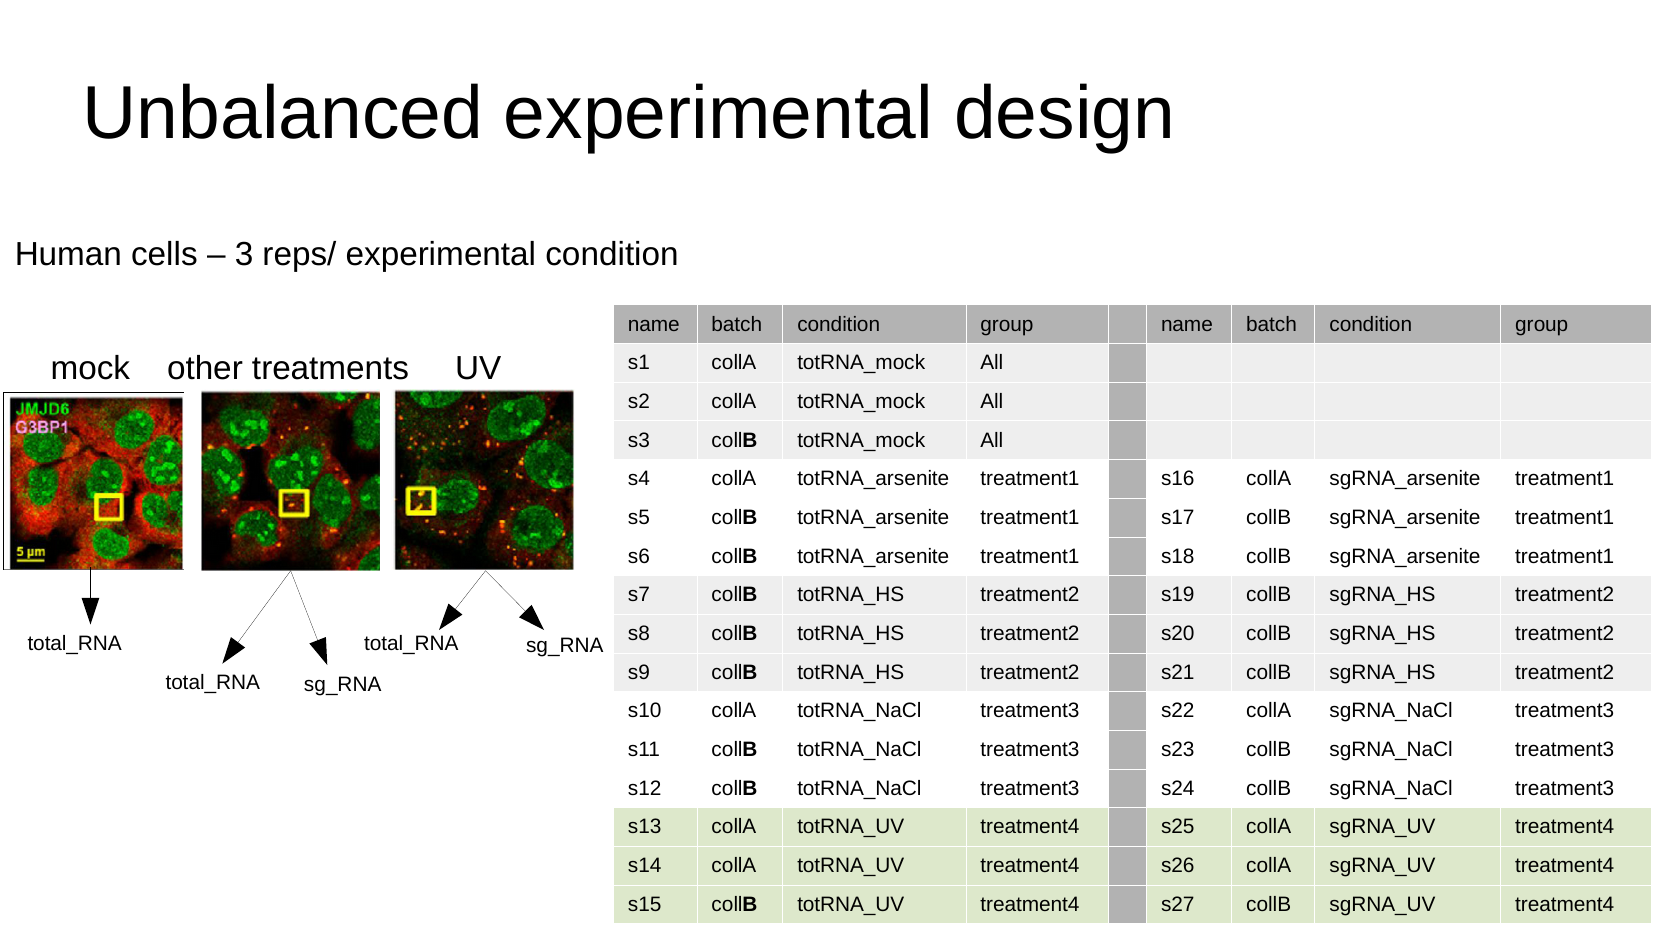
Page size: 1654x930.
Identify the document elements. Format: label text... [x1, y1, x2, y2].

table_cell [1109, 692, 1146, 730]
table_cell treatment3 [967, 731, 1108, 769]
table_cell All [967, 344, 1108, 382]
table_cell s12 [614, 770, 697, 807]
table_cell sgRNA_UV [1315, 886, 1500, 923]
table_cell [1109, 421, 1146, 459]
table_cell [1501, 383, 1651, 420]
table_cell treatment2 [1501, 654, 1651, 691]
table_cell treatment4 [1501, 886, 1651, 923]
table_cell totRNA_UV [783, 886, 966, 923]
table_cell totRNA_mock [783, 421, 966, 459]
table_cell [1315, 383, 1500, 420]
text_box total_RNA [12, 624, 169, 686]
table_cell treatment3 [967, 770, 1108, 807]
table_cell s23 [1147, 731, 1231, 769]
picture [201, 399, 380, 571]
table_cell s8 [614, 615, 697, 653]
text_box sg_RNA [511, 625, 613, 688]
table_cell collB [698, 731, 782, 769]
table_cell collA [698, 847, 782, 885]
table_cell treatment2 [967, 576, 1108, 614]
table_cell sgRNA_arsenite [1315, 460, 1500, 498]
table_cell s6 [614, 538, 697, 575]
table_cell sgRNA_UV [1315, 847, 1500, 885]
table_cell [1109, 770, 1146, 807]
table_cell [1147, 421, 1231, 459]
table_cell collB [1232, 576, 1314, 614]
table_cell totRNA_UV [783, 808, 966, 846]
table_cell collB [1232, 615, 1314, 653]
table_cell treatment2 [967, 654, 1108, 691]
table_cell [1147, 383, 1231, 420]
picture [3, 392, 184, 571]
text_box total_RNA [349, 624, 506, 686]
table_cell treatment1 [967, 499, 1108, 537]
text_box mock other treatments UV [35, 341, 604, 399]
table_cell [1109, 615, 1146, 653]
table_cell [1109, 808, 1146, 846]
table_header [1109, 305, 1146, 343]
table_cell sgRNA_HS [1315, 576, 1500, 614]
table_header group [967, 305, 1108, 343]
table_cell s22 [1147, 692, 1231, 730]
table_cell All [967, 421, 1108, 459]
table_cell [1109, 383, 1146, 420]
table_cell sgRNA_arsenite [1315, 538, 1500, 575]
table_cell [1315, 421, 1500, 459]
table_cell s27 [1147, 886, 1231, 923]
table_cell [1232, 383, 1314, 420]
text_box total_RNA [150, 663, 307, 726]
table_cell treatment4 [967, 886, 1108, 923]
table_cell s24 [1147, 770, 1231, 807]
table_cell totRNA_NaCl [783, 731, 966, 769]
table_cell totRNA_HS [783, 615, 966, 653]
table_cell [1232, 344, 1314, 382]
table_cell s1 [614, 344, 697, 382]
table_cell sgRNA_HS [1315, 615, 1500, 653]
table_cell collA [698, 808, 782, 846]
table_cell s4 [614, 460, 697, 498]
table_cell totRNA_HS [783, 576, 966, 614]
table_cell totRNA_arsenite [783, 460, 966, 498]
table_cell s16 [1147, 460, 1231, 498]
table_cell collA [698, 460, 782, 498]
table_cell [1109, 576, 1146, 614]
table_cell [1109, 847, 1146, 885]
table_cell [1232, 421, 1314, 459]
table_cell s21 [1147, 654, 1231, 691]
table_cell s19 [1147, 576, 1231, 614]
table_cell collB [698, 886, 782, 923]
table_cell totRNA_mock [783, 344, 966, 382]
table_cell s9 [614, 654, 697, 691]
table_cell [1109, 499, 1146, 537]
table_cell s5 [614, 499, 697, 537]
table_cell [1109, 731, 1146, 769]
table_cell collB [1232, 499, 1314, 537]
table_cell treatment4 [1501, 847, 1651, 885]
table_cell [1147, 344, 1231, 382]
table_cell treatment3 [1501, 692, 1651, 730]
table_cell totRNA_UV [783, 847, 966, 885]
table_cell collB [1232, 731, 1314, 769]
table_cell [1109, 344, 1146, 382]
table_cell s26 [1147, 847, 1231, 885]
table_cell All [967, 383, 1108, 420]
table_cell treatment1 [967, 538, 1108, 575]
table_cell s3 [614, 421, 697, 459]
table_cell sgRNA_NaCl [1315, 770, 1500, 807]
table_cell s11 [614, 731, 697, 769]
table_header group [1501, 305, 1651, 343]
table_cell collB [1232, 654, 1314, 691]
table_cell treatment4 [1501, 808, 1651, 846]
table_cell treatment3 [1501, 770, 1651, 807]
table_cell [1109, 538, 1146, 575]
table_cell collA [1232, 808, 1314, 846]
table_cell collB [1232, 886, 1314, 923]
text_box Human cells – 3 reps/ experimental condition [0, 228, 811, 285]
table_cell collB [1232, 770, 1314, 807]
table_cell treatment4 [967, 808, 1108, 846]
table_header condition [783, 305, 966, 343]
table_cell [1109, 460, 1146, 498]
table_cell treatment1 [1501, 460, 1651, 498]
table_header batch [698, 305, 782, 343]
table_cell s17 [1147, 499, 1231, 537]
table_cell collB [698, 499, 782, 537]
table_cell treatment1 [967, 460, 1108, 498]
table_cell treatment2 [1501, 576, 1651, 614]
table_cell collB [698, 654, 782, 691]
table_cell totRNA_arsenite [783, 499, 966, 537]
table_cell s13 [614, 808, 697, 846]
table_cell collB [698, 421, 782, 459]
table_cell [1109, 654, 1146, 691]
table_cell collB [698, 770, 782, 807]
table_cell collB [698, 615, 782, 653]
table_cell totRNA_NaCl [783, 692, 966, 730]
table_cell sgRNA_UV [1315, 808, 1500, 846]
table_cell collA [1232, 692, 1314, 730]
table_cell collA [698, 692, 782, 730]
table_cell [1109, 886, 1146, 923]
table_cell collA [1232, 847, 1314, 885]
table_cell sgRNA_HS [1315, 654, 1500, 691]
table_header name [614, 305, 697, 343]
table_cell s25 [1147, 808, 1231, 846]
table_cell s15 [614, 886, 697, 923]
picture [391, 399, 575, 571]
table_cell sgRNA_arsenite [1315, 499, 1500, 537]
table_cell collB [1232, 538, 1314, 575]
table_header batch [1232, 305, 1314, 343]
table_cell s10 [614, 692, 697, 730]
table_cell totRNA_HS [783, 654, 966, 691]
table_cell [1501, 421, 1651, 459]
table_cell collA [698, 344, 782, 382]
table_cell sgRNA_NaCl [1315, 692, 1500, 730]
table_cell s7 [614, 576, 697, 614]
table_cell treatment2 [967, 615, 1108, 653]
table_cell collB [698, 576, 782, 614]
table_cell treatment3 [1501, 731, 1651, 769]
text_box sg_RNA [289, 665, 478, 727]
table_cell s18 [1147, 538, 1231, 575]
table_cell totRNA_mock [783, 383, 966, 420]
table_cell sgRNA_NaCl [1315, 731, 1500, 769]
table_cell treatment1 [1501, 538, 1651, 575]
table_cell s2 [614, 383, 697, 420]
table_cell [1315, 344, 1500, 382]
table_cell treatment4 [967, 847, 1108, 885]
table_cell treatment1 [1501, 499, 1651, 537]
table_cell treatment2 [1501, 615, 1651, 653]
table_cell s14 [614, 847, 697, 885]
table_cell treatment3 [967, 692, 1108, 730]
table_cell [1501, 344, 1651, 382]
table_cell totRNA_NaCl [783, 770, 966, 807]
table_cell s20 [1147, 615, 1231, 653]
table_header name [1147, 305, 1231, 343]
table_cell collA [698, 383, 782, 420]
table_cell collB [698, 538, 782, 575]
table_cell collA [1232, 460, 1314, 498]
title Unbalanced experimental design [82, 29, 1234, 196]
table_cell totRNA_arsenite [783, 538, 966, 575]
table_header condition [1315, 305, 1500, 343]
